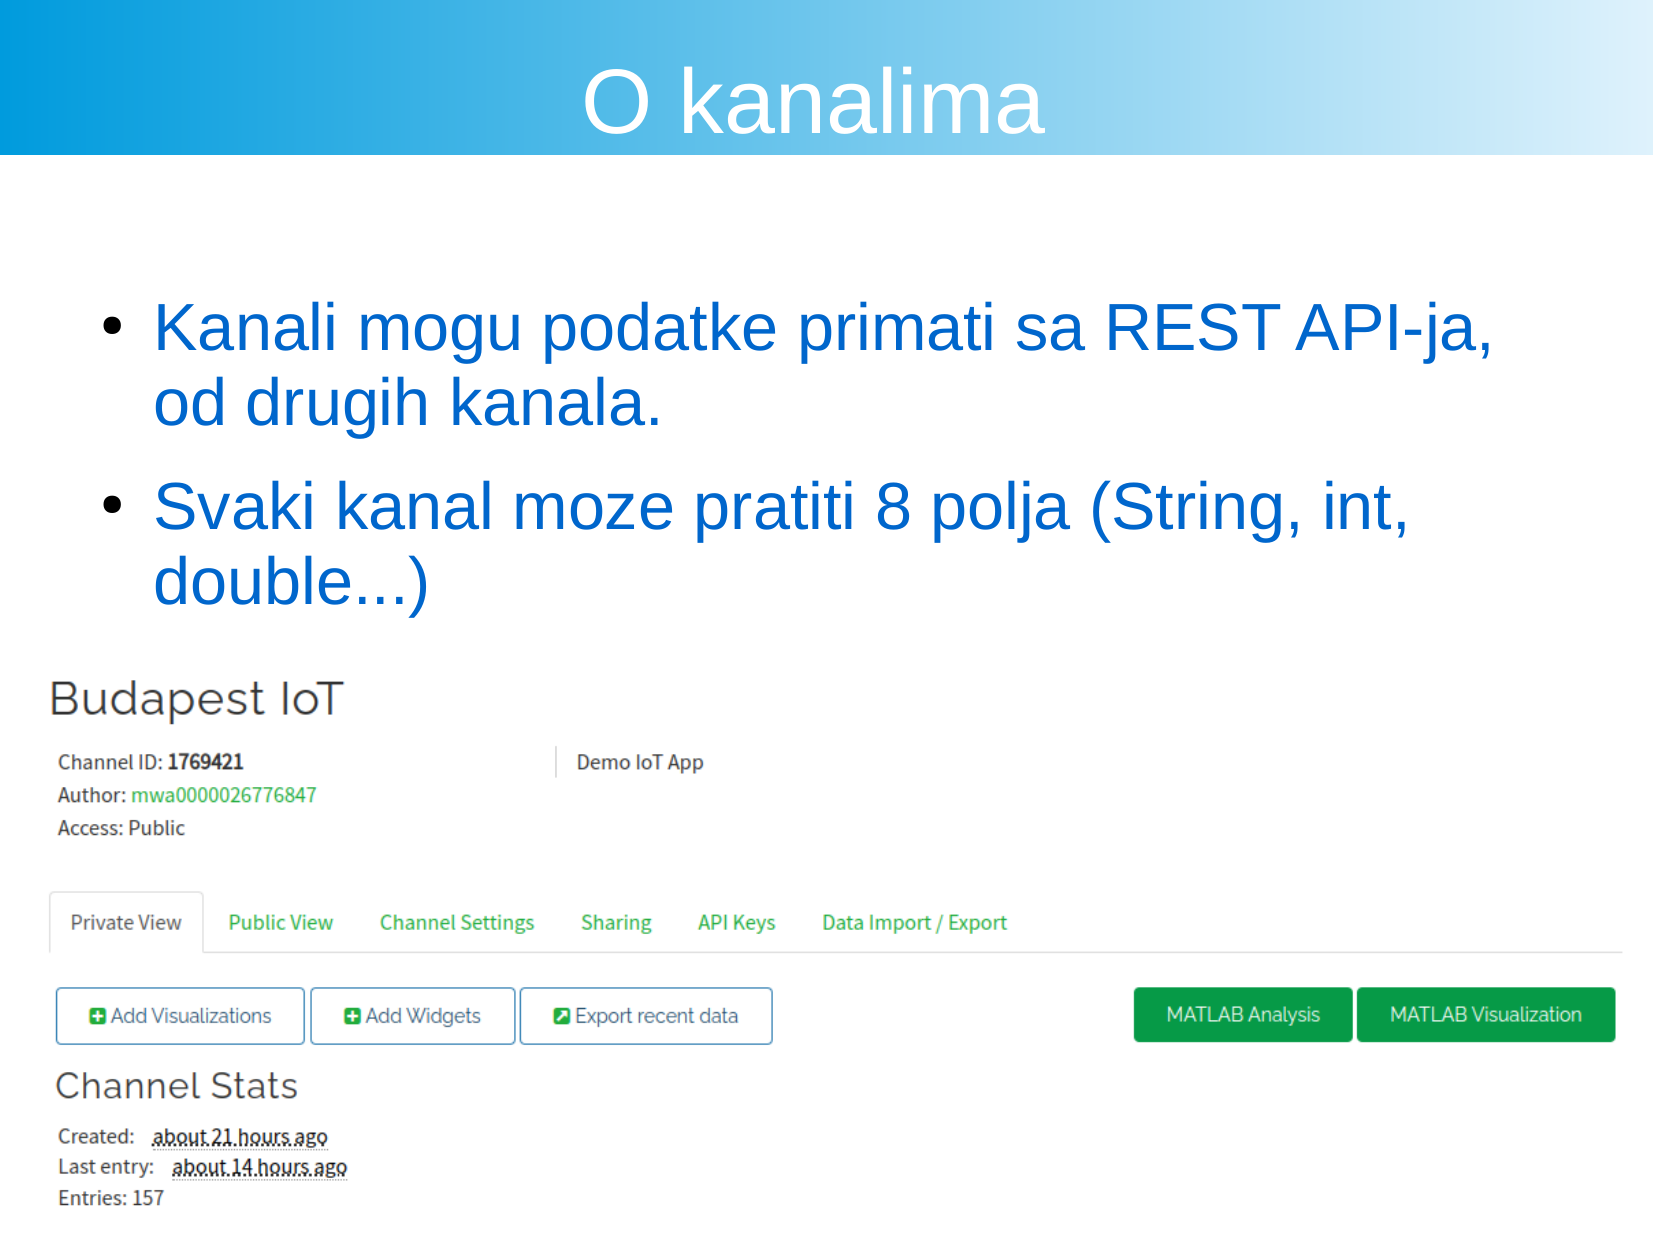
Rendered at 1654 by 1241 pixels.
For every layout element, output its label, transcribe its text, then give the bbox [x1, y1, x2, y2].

picture [0, 675, 1654, 1241]
title O kanalima [82, 49, 1571, 155]
list Kanali mogu podatke primati sa REST API-ja, od drugih kanala. Svaki kanal moze pratiti 8 polja (String, int, double...) [82, 290, 1571, 675]
